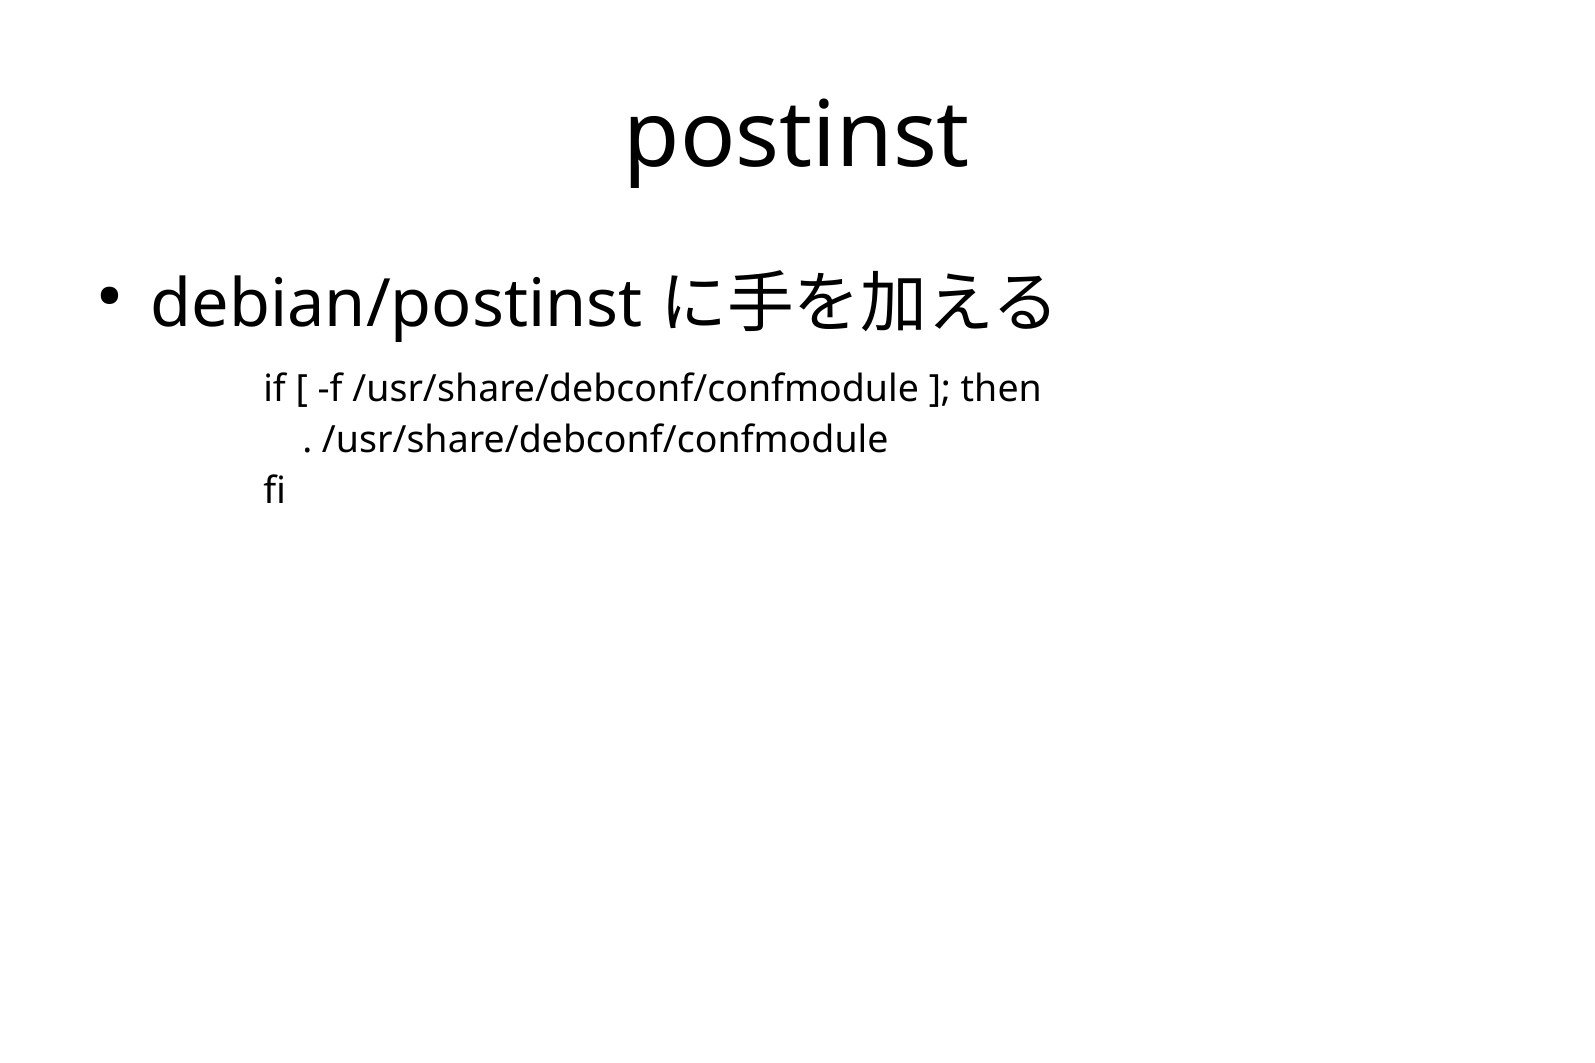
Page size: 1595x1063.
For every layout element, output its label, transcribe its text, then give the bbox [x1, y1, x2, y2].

title postinst [79, 49, 1515, 213]
text_box if [ -f /usr/share/debconf/confmodule ]; then . /usr/share/debconf/confmodule fi [174, 354, 1123, 562]
list debian/postinst に手を加える [79, 248, 1515, 951]
